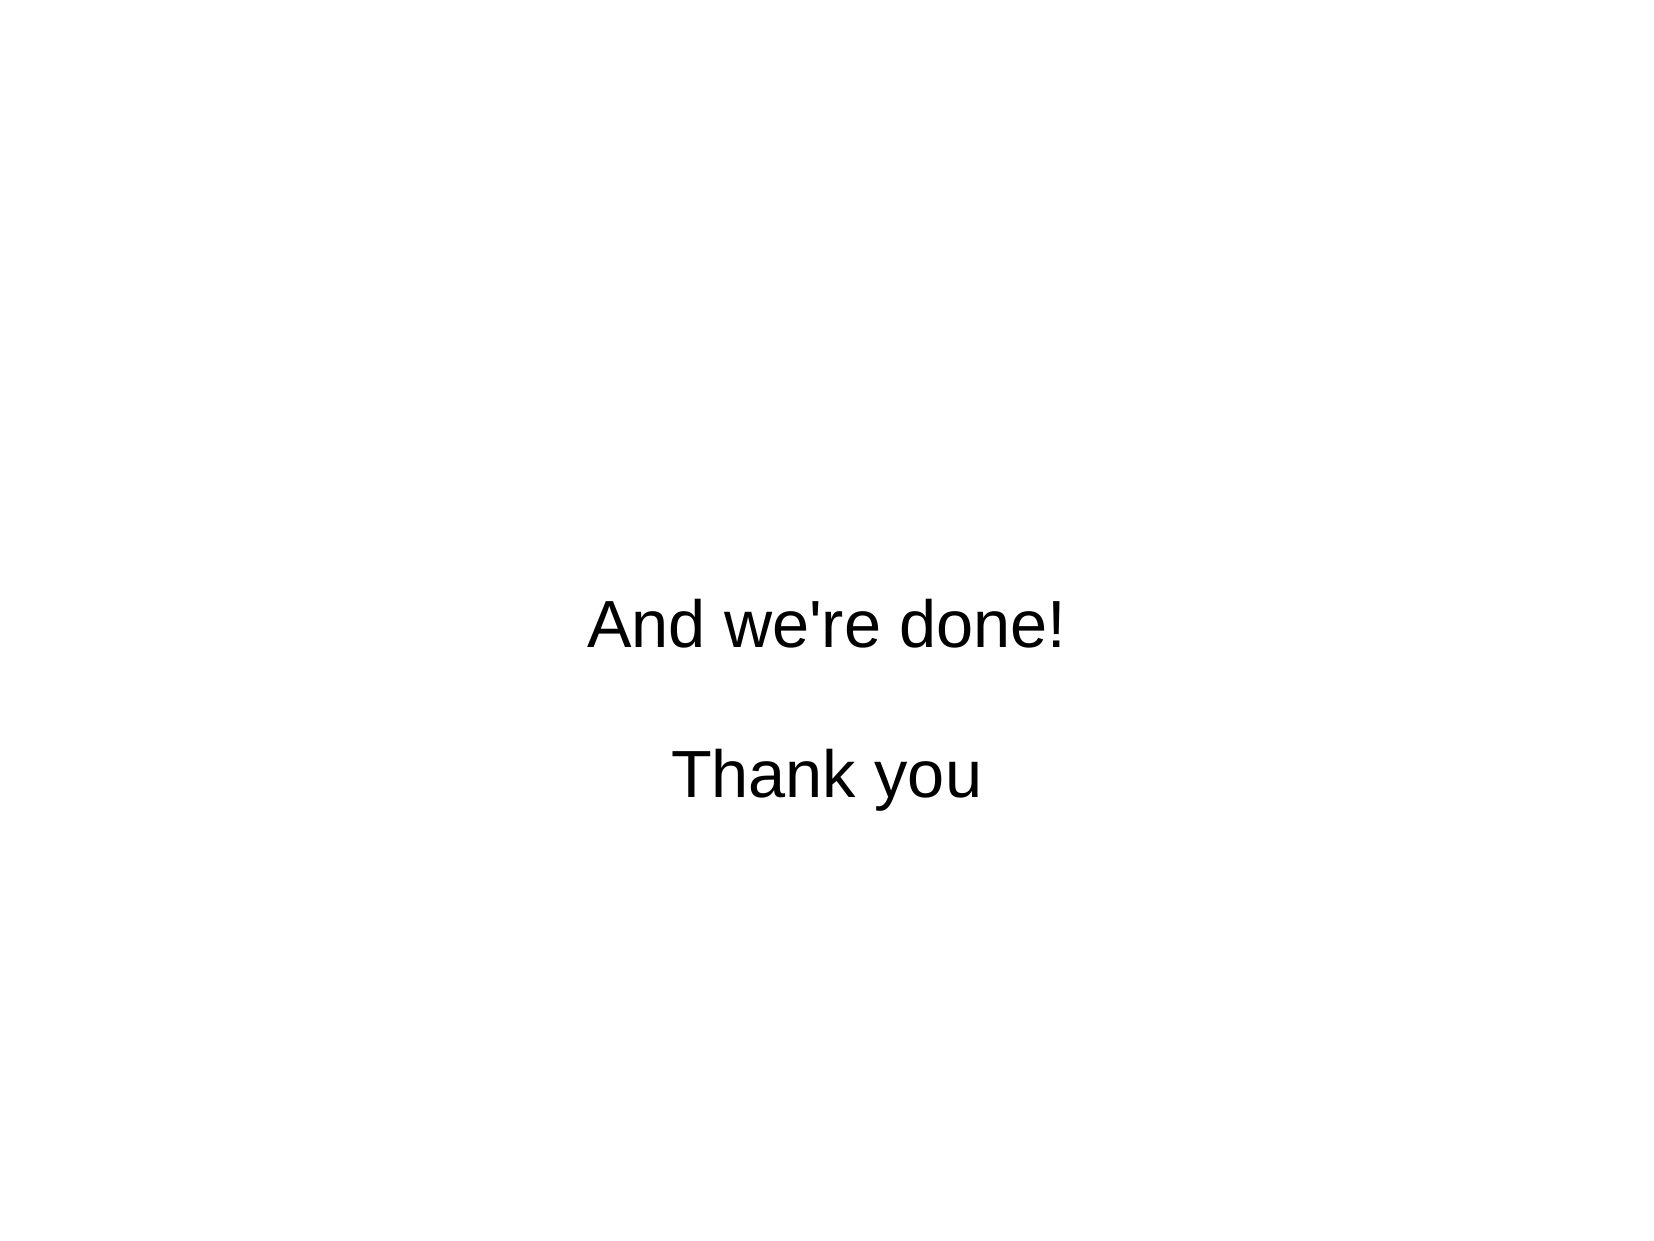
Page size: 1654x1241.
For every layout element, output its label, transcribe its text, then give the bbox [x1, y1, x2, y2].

subtitle And we're done! Thank you [82, 297, 1571, 1102]
